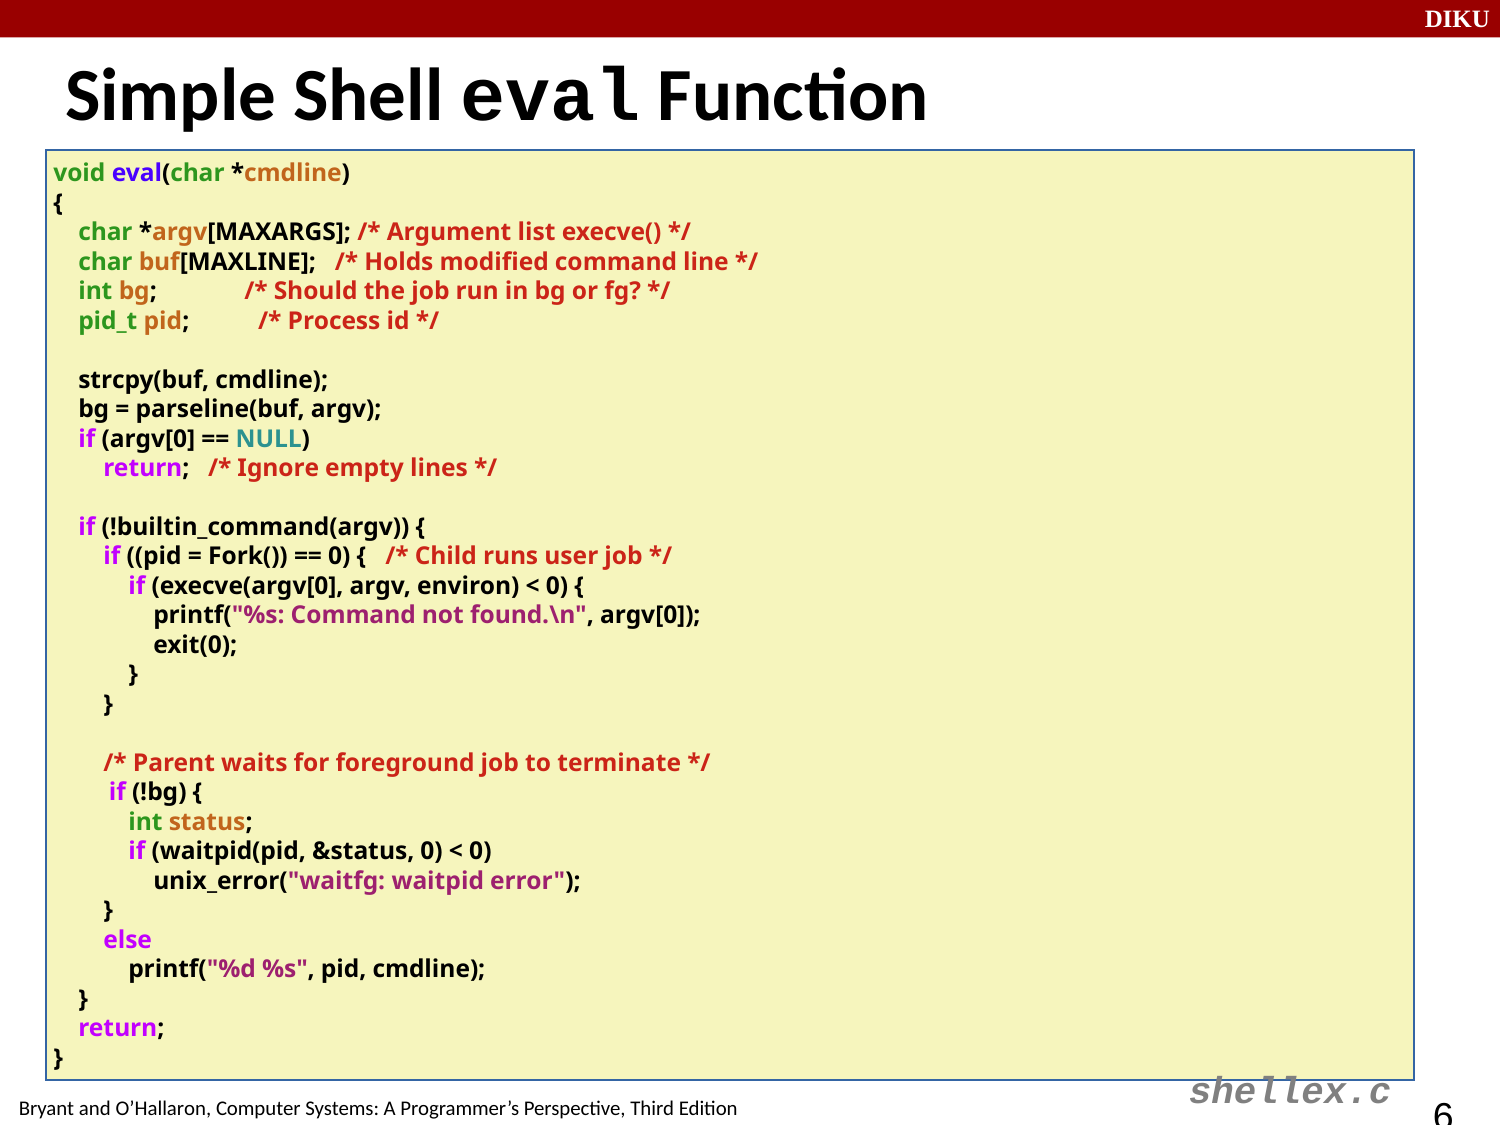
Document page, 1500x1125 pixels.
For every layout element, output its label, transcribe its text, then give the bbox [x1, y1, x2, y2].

text_box shellex.c [1174, 1062, 1407, 1123]
text_box Simple Shell eval Function [49, 25, 1159, 149]
text_box void eval(char *cmdline) { char *argv[MAXARGS]; /* Argument list execve() */ char buf[MAXLINE]; /* Holds modified command line */ int bg; /* Should the job run in bg or fg? */ pid_t pid; /* Process id */ strcpy(buf, cmdline); bg = parseline(buf, argv); if (argv[0] == NULL) return; /* Ignore empty lines */ if (!builtin_command(argv)) { if ((pid = Fork()) == 0) { /* Child runs user job */ if (execve(argv[0], argv, environ) < 0) { printf("%s: Command not found.\n", argv[0]); exit(0); } } /* Parent waits for foreground job to terminate */ if (!bg) { int status; if (waitpid(pid, &status, 0) < 0) unix_error("waitfg: waitpid error"); } else printf("%d %s", pid, cmdline); } return; } [45, 149, 1414, 1080]
